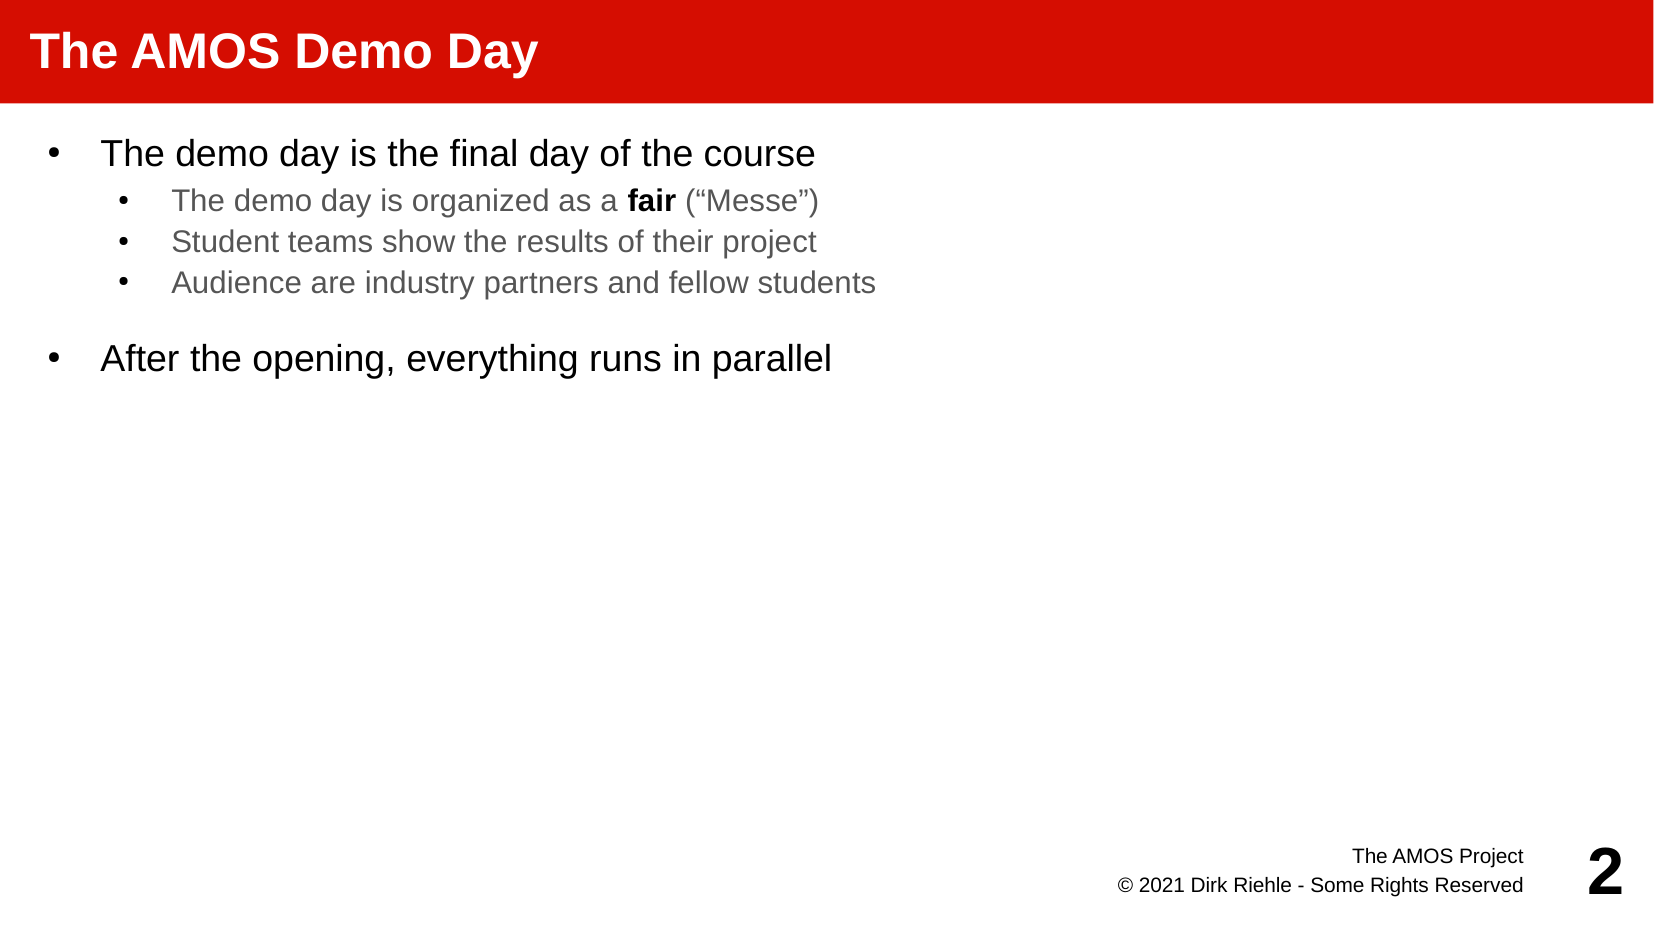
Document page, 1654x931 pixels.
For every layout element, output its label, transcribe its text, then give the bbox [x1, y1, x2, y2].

list The demo day is the final day of the course The demo day is organized as a fair (“Messe”) Student teams show the results of their project Audience are industry partners and fellow students After the opening, everything runs in parallel [29, 132, 1625, 813]
title The AMOS Demo Day [0, 0, 1654, 104]
